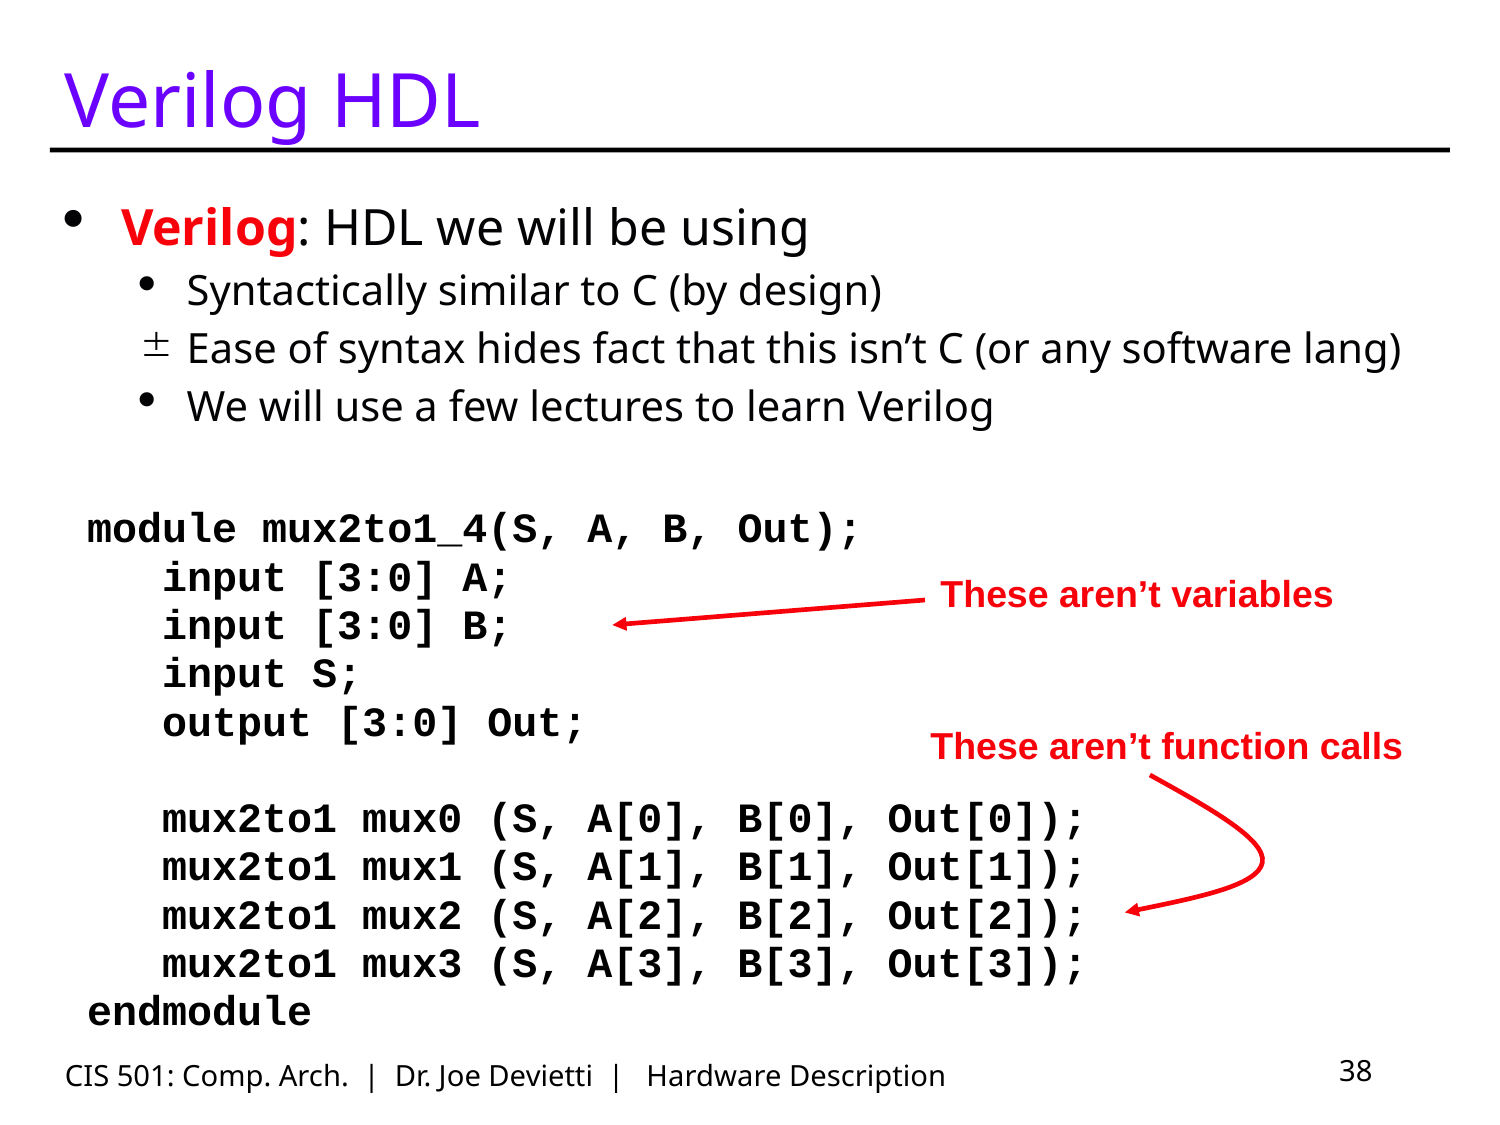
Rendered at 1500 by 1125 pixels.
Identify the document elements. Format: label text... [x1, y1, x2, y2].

text_box These aren’t function calls [915, 714, 1419, 775]
text_box module mux2to1_4(S, A, B, Out); input [3:0] A; input [3:0] B; input S; output [3:0] Out; mux2to1 mux0 (S, A[0], B[0], Out[0]); mux2to1 mux1 (S, A[1], B[1], Out[1]); mux2to1 mux2 (S, A[2], B[2], Out[2]); mux2to1 mux3 (S, A[3], B[3], Out[3]); endmodule [53, 503, 1152, 1042]
text_box <number> [1074, 1049, 1388, 1100]
text_box These aren’t variables [925, 562, 1349, 623]
text_box Verilog: HDL we will be using Syntactically similar to C (by design) Ease of syntax hides fact that this isn’t C (or any software lang) We will use a few lectures to learn Verilog [1152, 780, 1260, 904]
text_box Verilog: HDL we will be using Syntactically similar to C (by design) Ease of syntax hides fact that this isn’t C (or any software lang) We will use a few lectures to learn Verilog [49, 187, 1450, 1025]
text_box Verilog HDL [49, 37, 1375, 150]
text_box CIS 501: Comp. Arch. | Dr. Joe Devietti | Hardware Description [49, 1049, 988, 1100]
